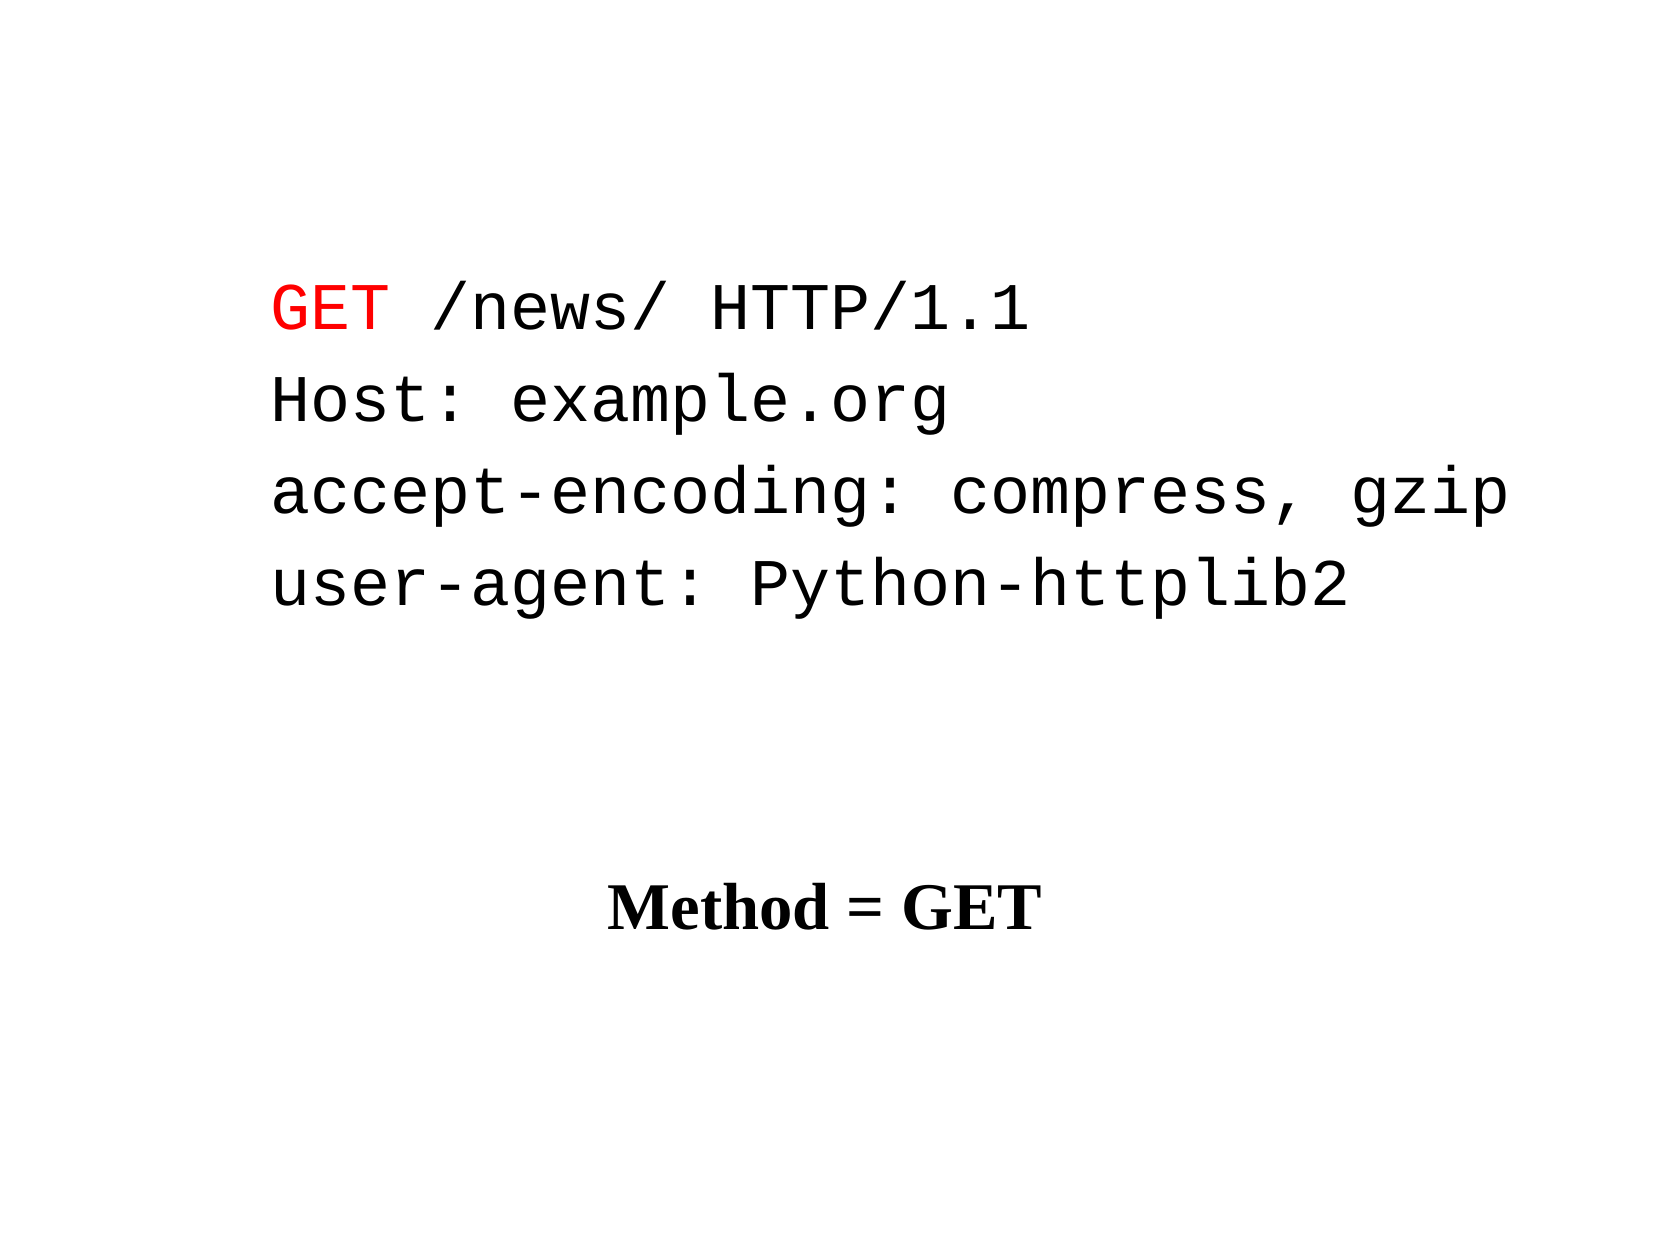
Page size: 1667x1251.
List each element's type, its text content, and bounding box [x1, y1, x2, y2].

text_box Method = GET [37, 862, 1613, 1126]
text_box GET /news/ HTTP/1.1 Host: example.org accept-encoding: compress, gzip user-agent: Python-httplib2 [150, 74, 1567, 826]
